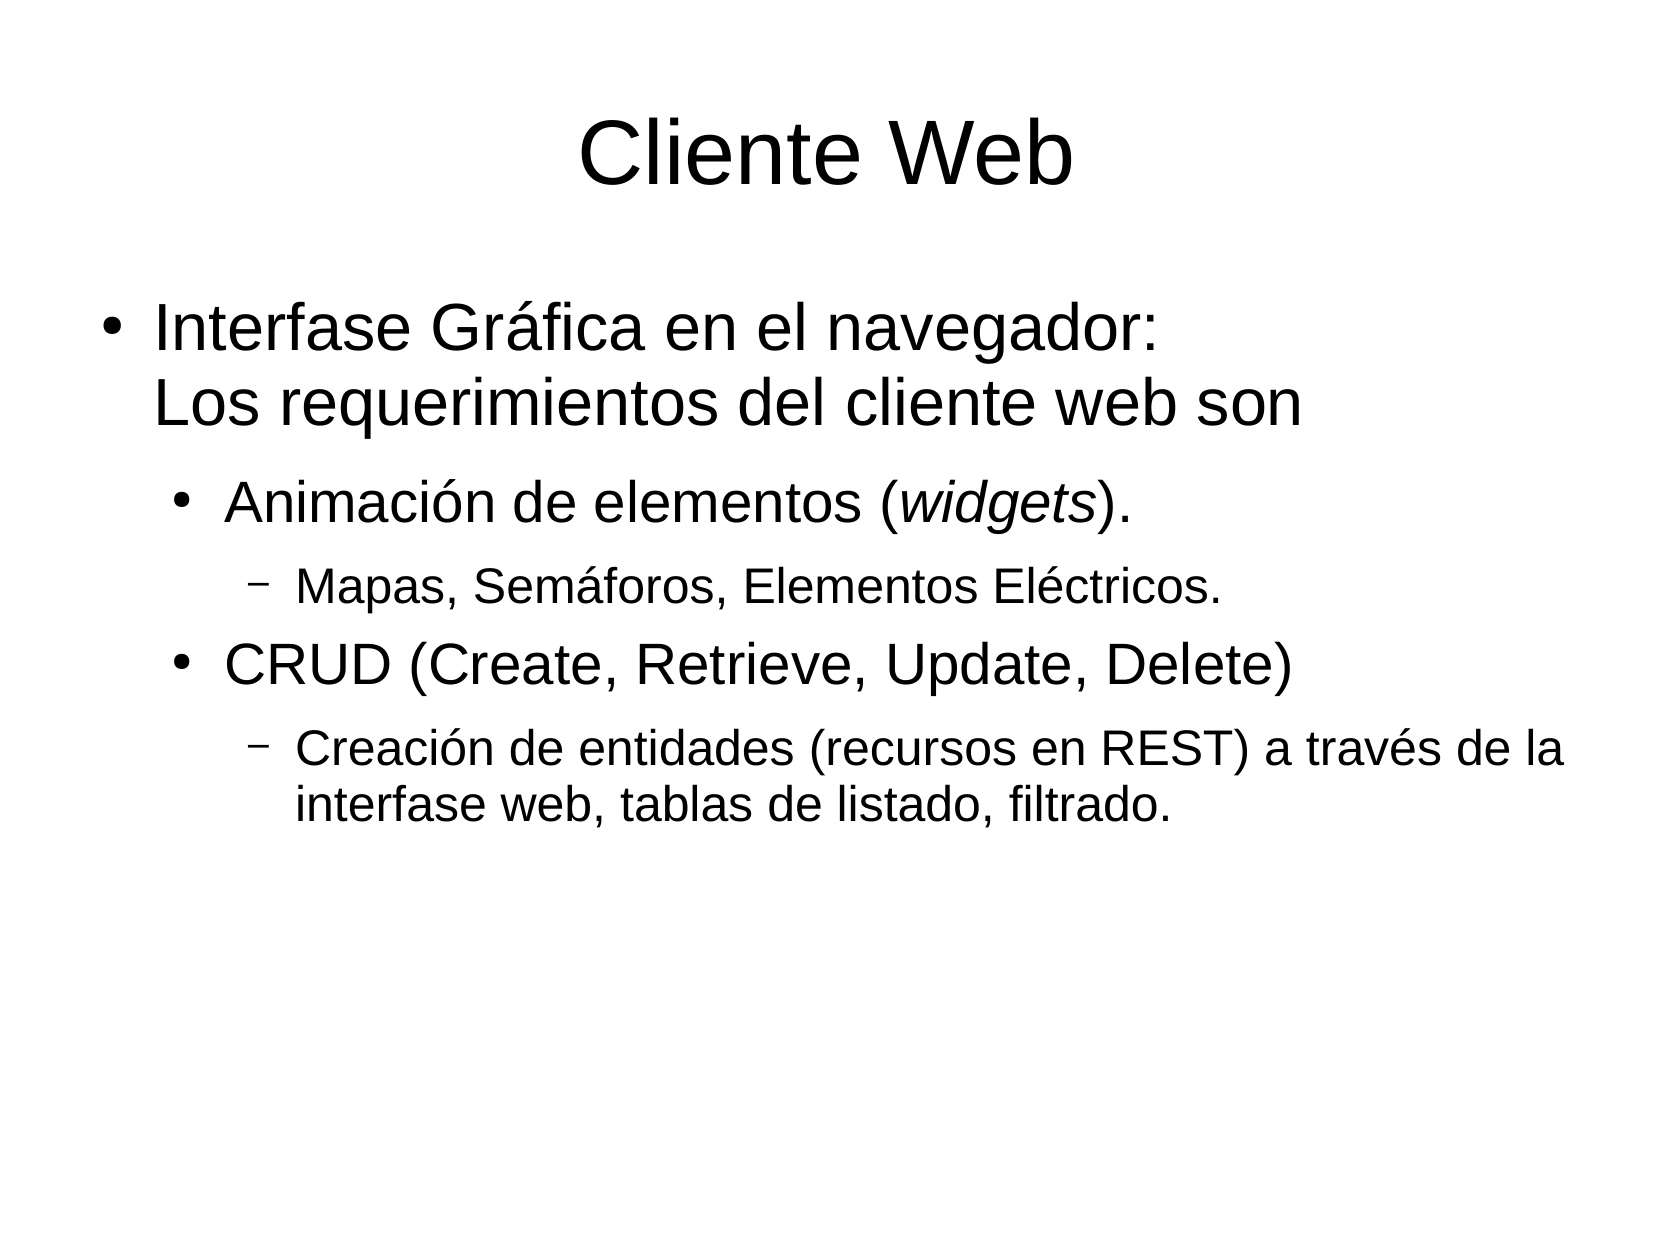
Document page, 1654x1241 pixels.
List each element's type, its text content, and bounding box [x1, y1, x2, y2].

title Cliente Web [82, 56, 1571, 250]
list Interfase Gráfica en el navegador: Los requerimientos del cliente web son Animación de elementos (widgets). Mapas, Semáforos, Elementos Eléctricos. CRUD (Create, Retrieve, Update, Delete) Creación de entidades (recursos en REST) a través de la interfase web, tablas de listado, filtrado. [82, 290, 1571, 1109]
